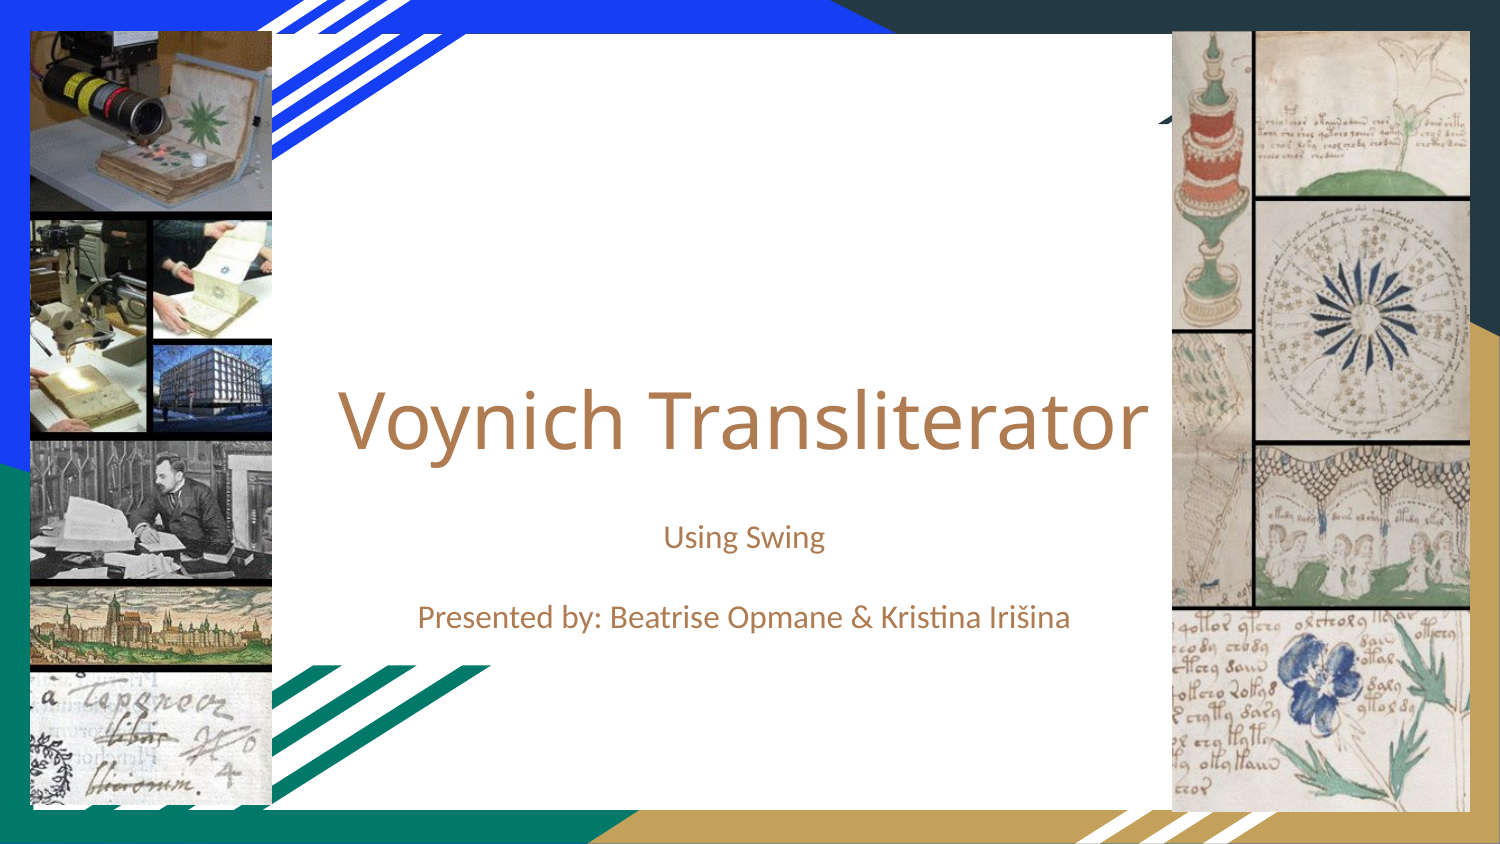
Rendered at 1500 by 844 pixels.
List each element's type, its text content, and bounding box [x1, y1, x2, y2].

title Voynich Transliterator [304, 298, 1172, 500]
picture [30, 31, 272, 805]
picture [1172, 31, 1470, 812]
subtitle Using Swing Presented by: Beatrise Opmane & Kristina Irišina [304, 500, 1172, 587]
